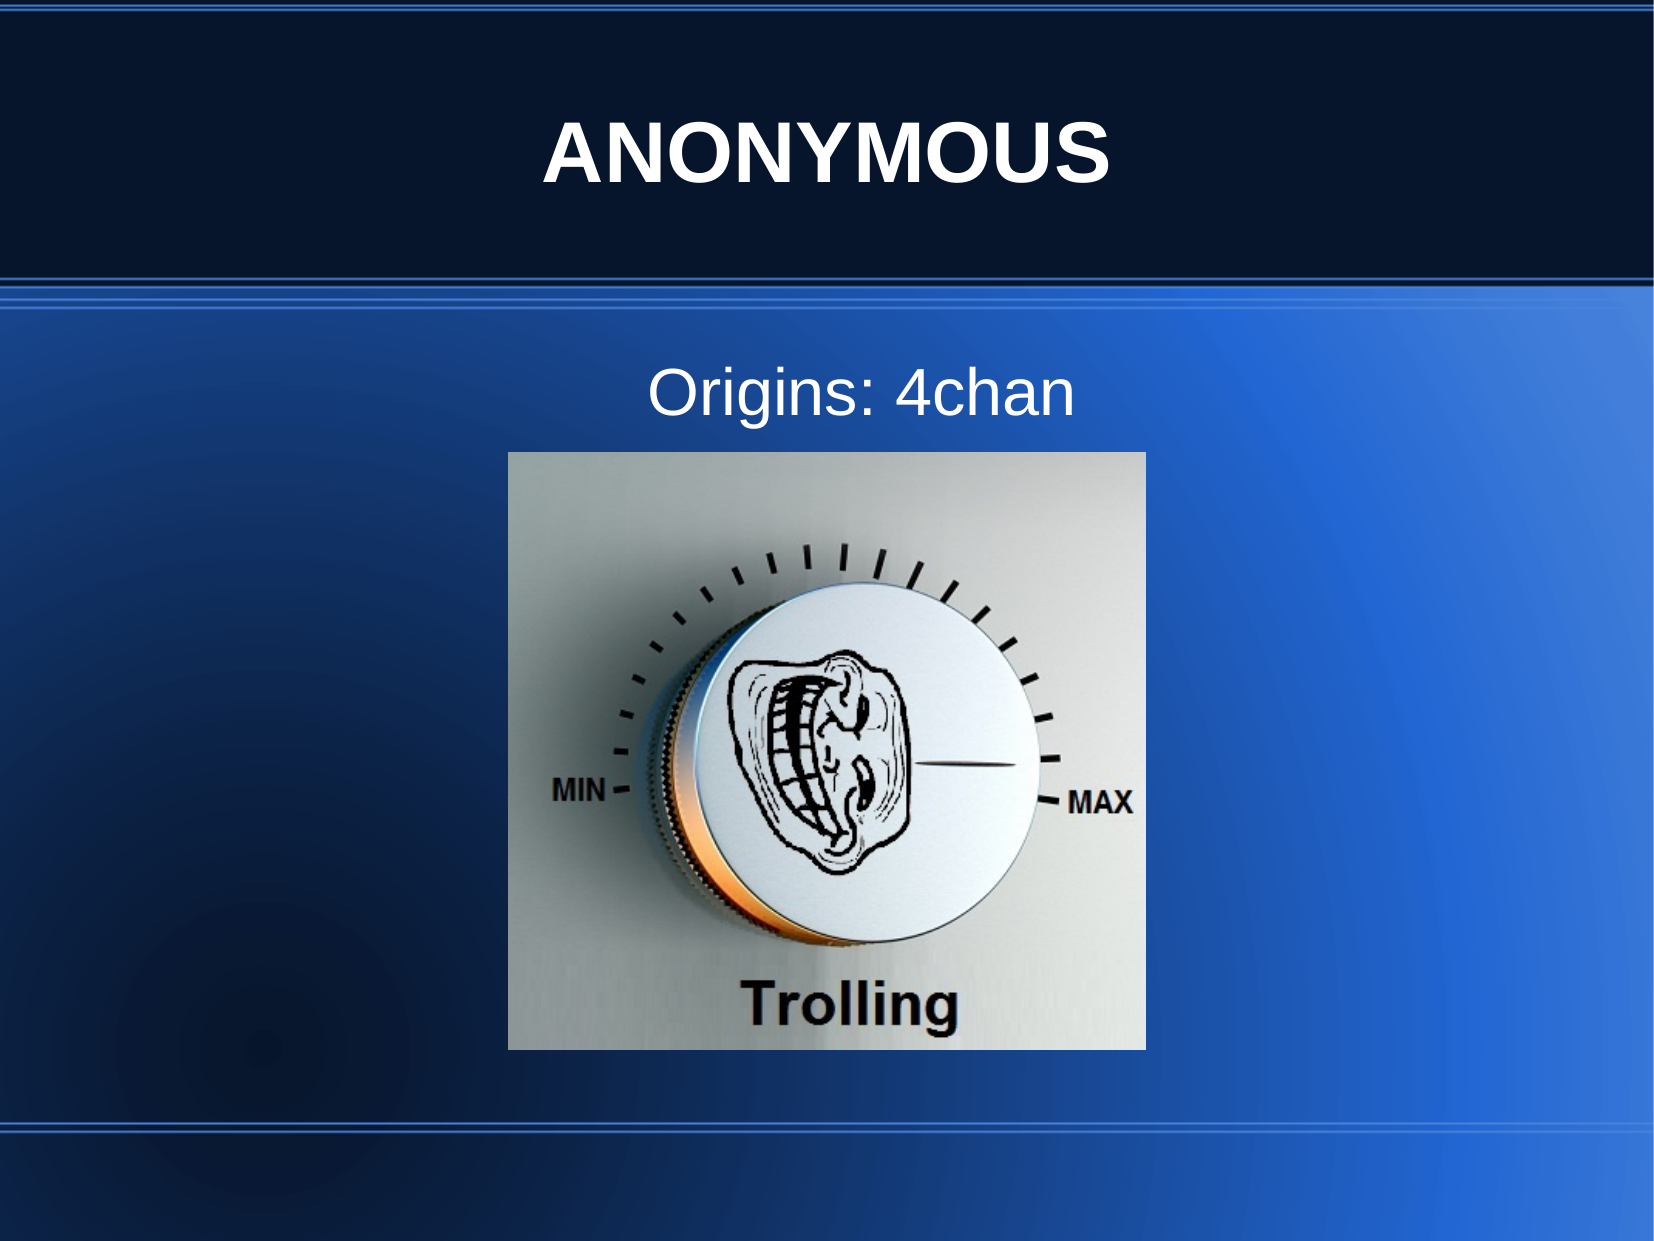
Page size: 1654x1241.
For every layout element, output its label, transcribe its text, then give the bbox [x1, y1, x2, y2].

list Origins: 4chan [82, 355, 1571, 1058]
title ANONYMOUS [82, 49, 1571, 257]
picture [0, 0, 1654, 1241]
